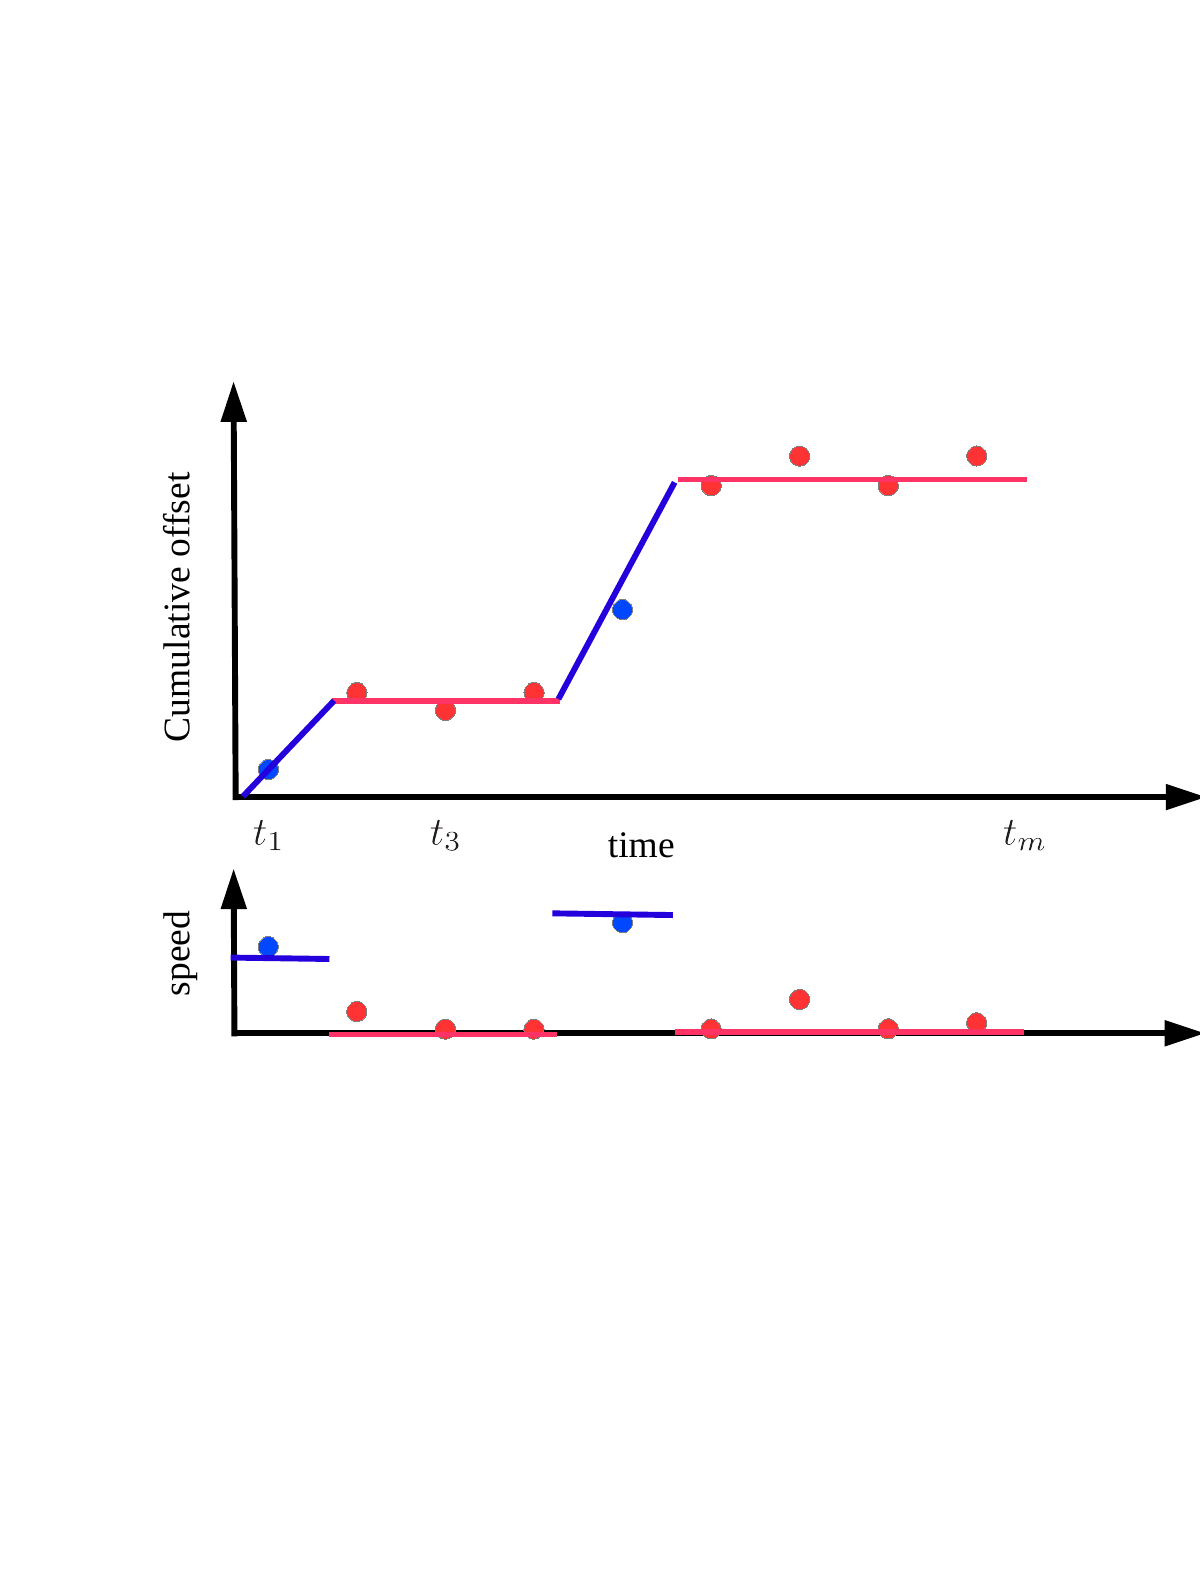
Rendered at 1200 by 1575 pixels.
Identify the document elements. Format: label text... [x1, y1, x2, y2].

text_box [703, 1035, 719, 1039]
picture [1000, 814, 1052, 854]
text_box [435, 1019, 456, 1032]
text_box [701, 482, 722, 496]
text_box [435, 704, 456, 721]
text_box [878, 1018, 899, 1029]
text_box [258, 759, 272, 774]
text_box Cumulative offset [148, 430, 205, 757]
text_box [612, 599, 633, 620]
text_box time [593, 816, 695, 878]
text_box [701, 1018, 722, 1029]
picture [427, 814, 463, 854]
text_box [789, 446, 810, 467]
text_box [346, 682, 368, 698]
text_box [966, 1012, 987, 1029]
text_box [966, 445, 987, 467]
text_box [612, 918, 633, 933]
text_box [265, 765, 279, 780]
text_box [878, 482, 899, 496]
text_box [880, 1035, 896, 1039]
text_box [258, 936, 279, 955]
text_box [523, 682, 545, 698]
text_box [346, 1001, 367, 1022]
text_box speed [148, 885, 205, 1011]
picture [250, 814, 286, 854]
text_box [789, 989, 810, 1010]
text_box [523, 1019, 545, 1032]
